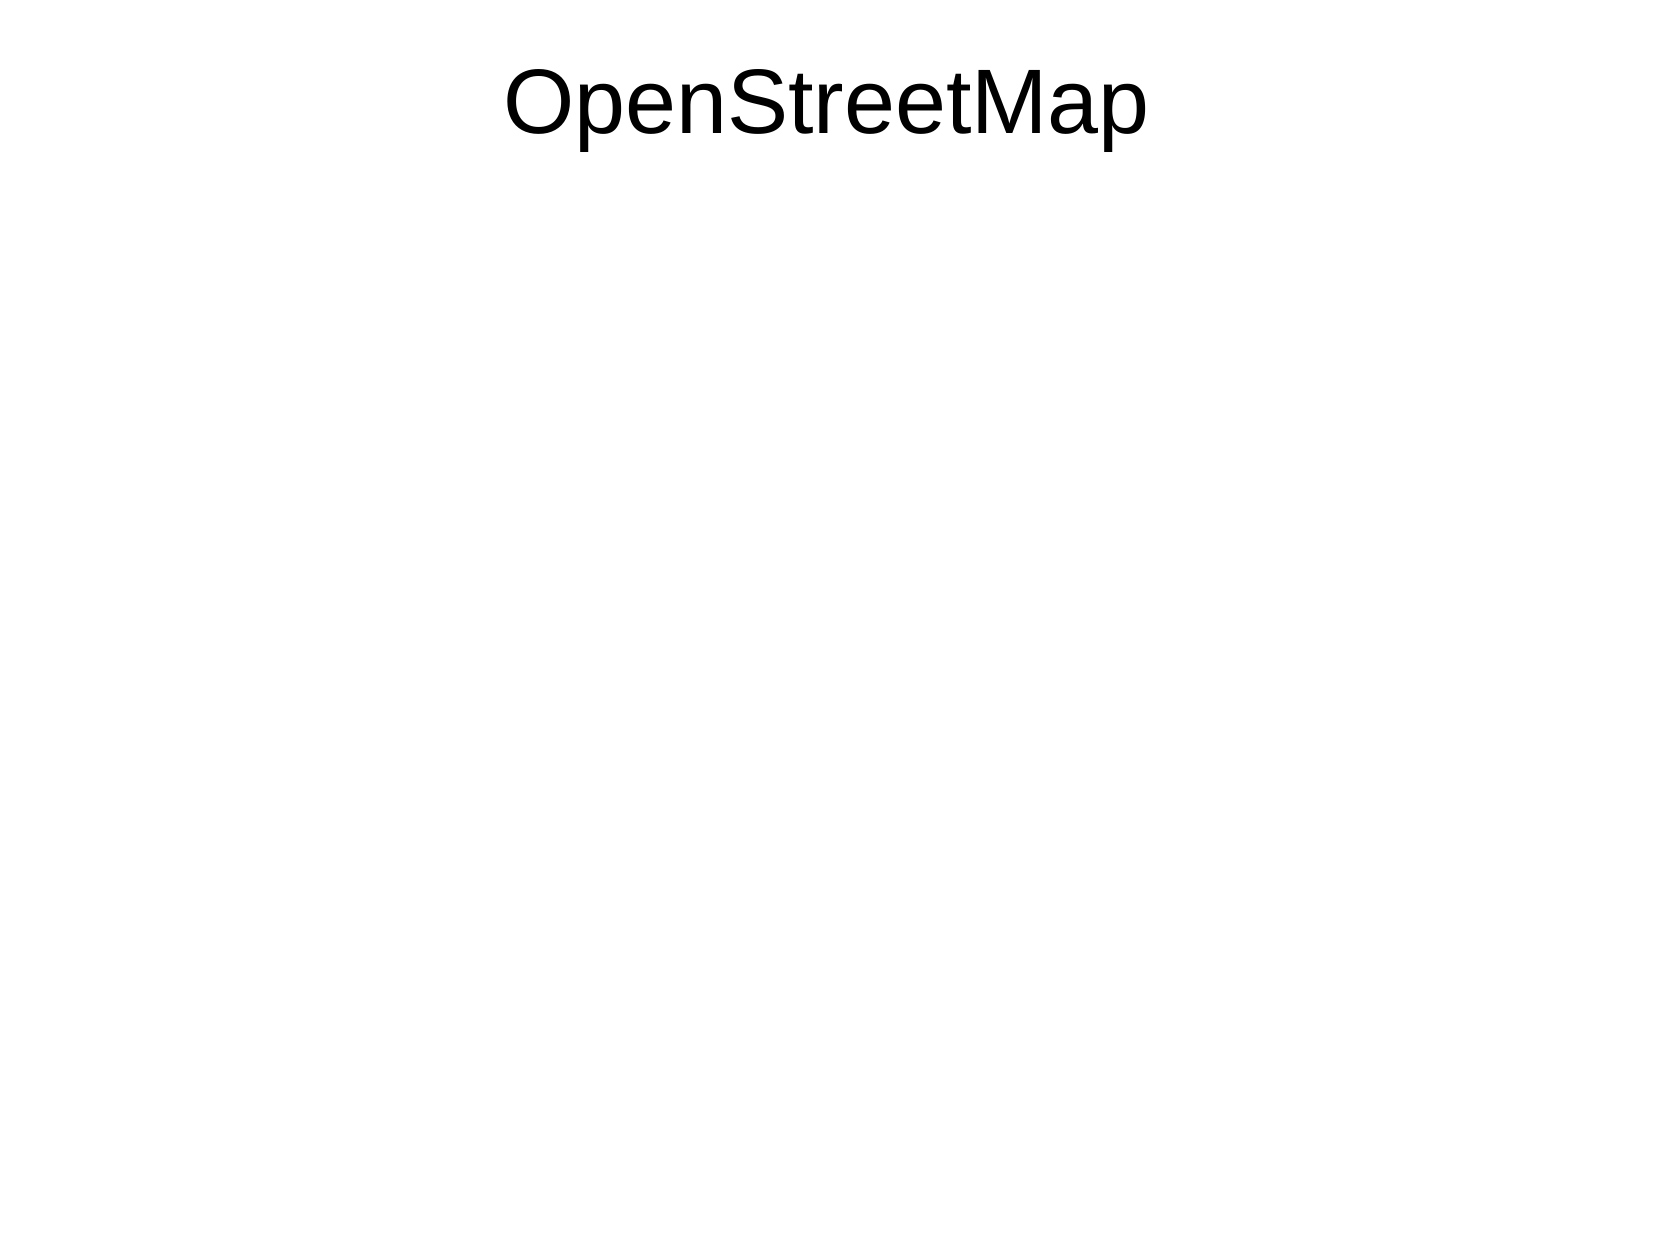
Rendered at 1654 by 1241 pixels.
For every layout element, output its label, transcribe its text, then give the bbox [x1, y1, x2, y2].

title OpenStreetMap [82, 49, 1571, 257]
